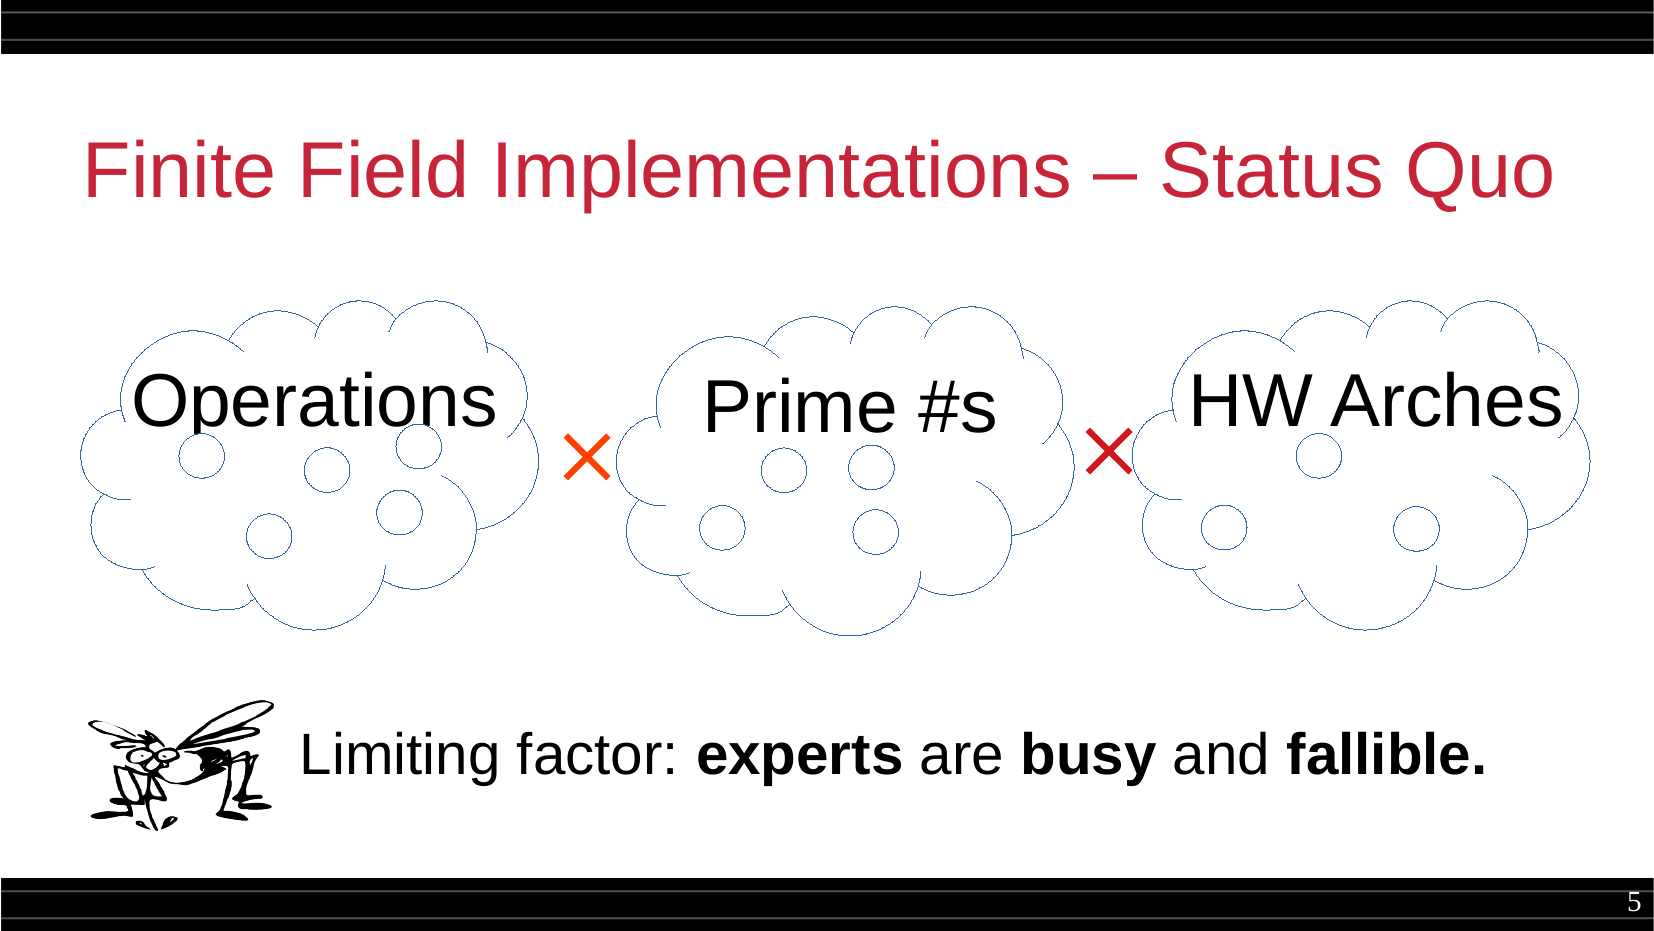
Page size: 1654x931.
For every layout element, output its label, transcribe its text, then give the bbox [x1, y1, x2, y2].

text_box  [1064, 413, 1154, 500]
text_box [304, 447, 350, 493]
text_box Prime #s [626, 306, 1065, 636]
text_box [376, 490, 423, 535]
text_box [178, 433, 225, 479]
picture [1, 878, 1654, 931]
text_box Limiting factor: experts are busy and fallible. [285, 714, 1546, 867]
text_box [1296, 433, 1342, 479]
text_box [395, 424, 442, 469]
text_box [699, 505, 746, 551]
text_box [1201, 505, 1248, 550]
text_box [852, 509, 899, 555]
text_box [1393, 506, 1440, 552]
text_box Operations [80, 300, 539, 631]
text_box [761, 447, 807, 493]
text_box [246, 513, 292, 559]
title Finite Field Implementations – Status Quo [82, 92, 1571, 249]
picture [88, 700, 274, 831]
picture [1, 0, 1654, 54]
text_box [848, 445, 895, 490]
text_box HW Arches [1142, 300, 1591, 631]
text_box  [542, 419, 632, 505]
